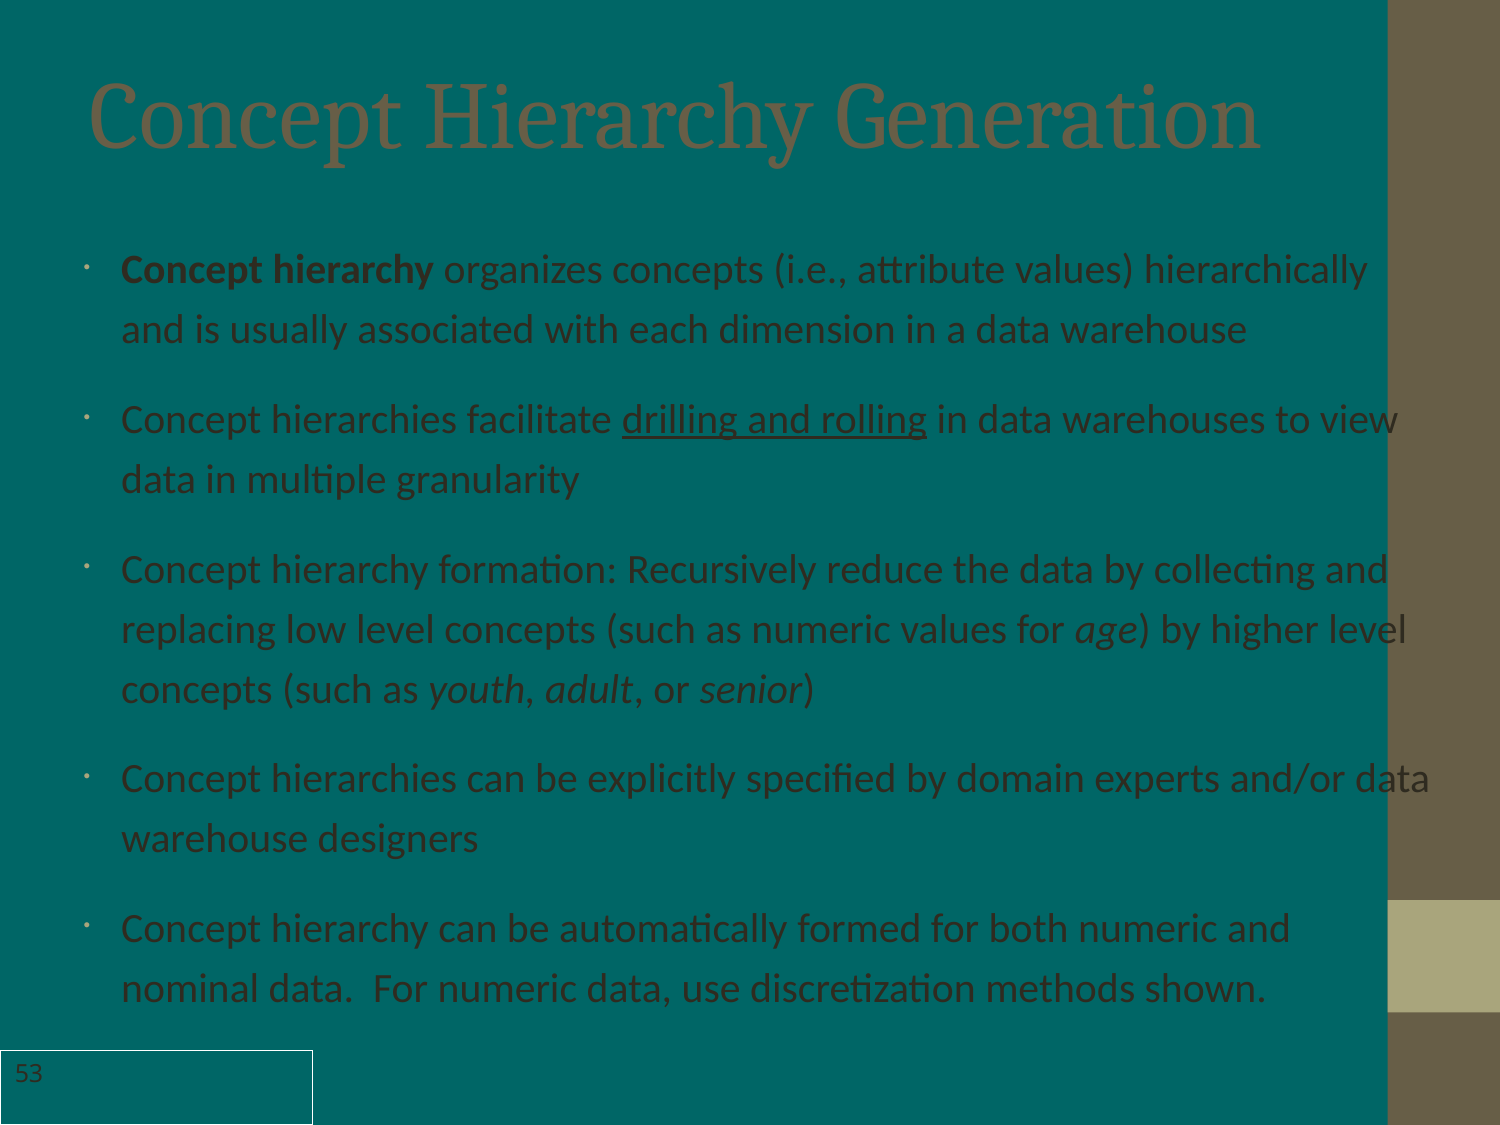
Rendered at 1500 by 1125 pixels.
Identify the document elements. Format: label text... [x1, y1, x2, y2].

slide_number <number> [0, 1050, 313, 1125]
title Concept Hierarchy Generation [75, 45, 1325, 224]
list Concept hierarchy organizes concepts (i.e., attribute values) hierarchically and is usually associated with each dimension in a data warehouse Concept hierarchies facilitate drilling and rolling in data warehouses to view data in multiple granularity Concept hierarchy formation: Recursively reduce the data by collecting and replacing low level concepts (such as numeric values for age) by higher level concepts (such as youth, adult, or senior) Concept hierarchies can be explicitly specified by domain experts and/or data warehouse designers Concept hierarchy can be automatically formed for both numeric and nominal data. For numeric data, use discretization methods shown. [50, 224, 1450, 1063]
